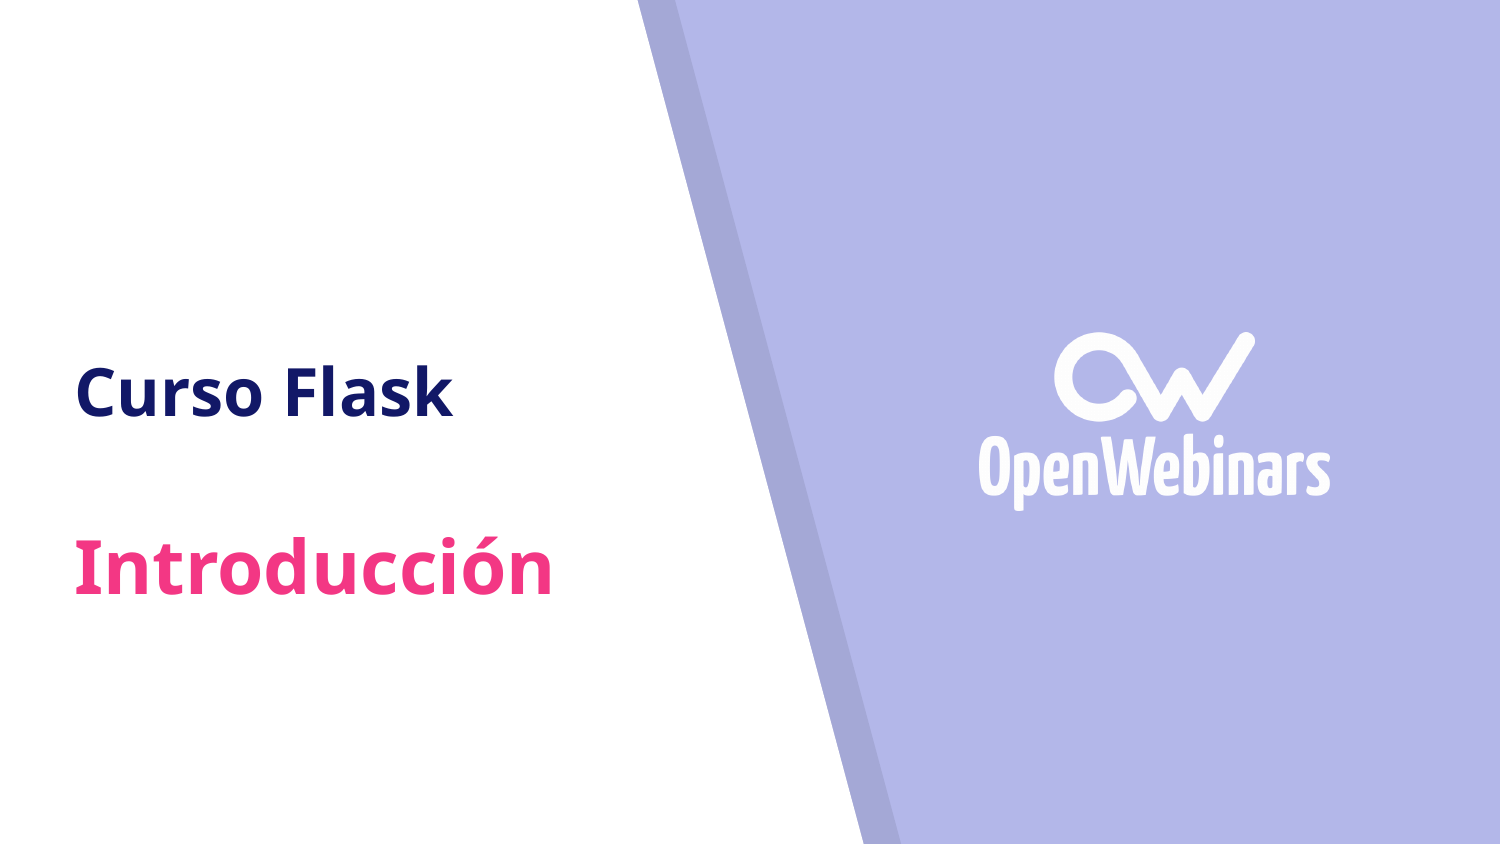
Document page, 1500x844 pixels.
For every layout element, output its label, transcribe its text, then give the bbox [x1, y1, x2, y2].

text_box Curso Flask Introducción [59, 520, 863, 715]
picture [979, 332, 1330, 511]
